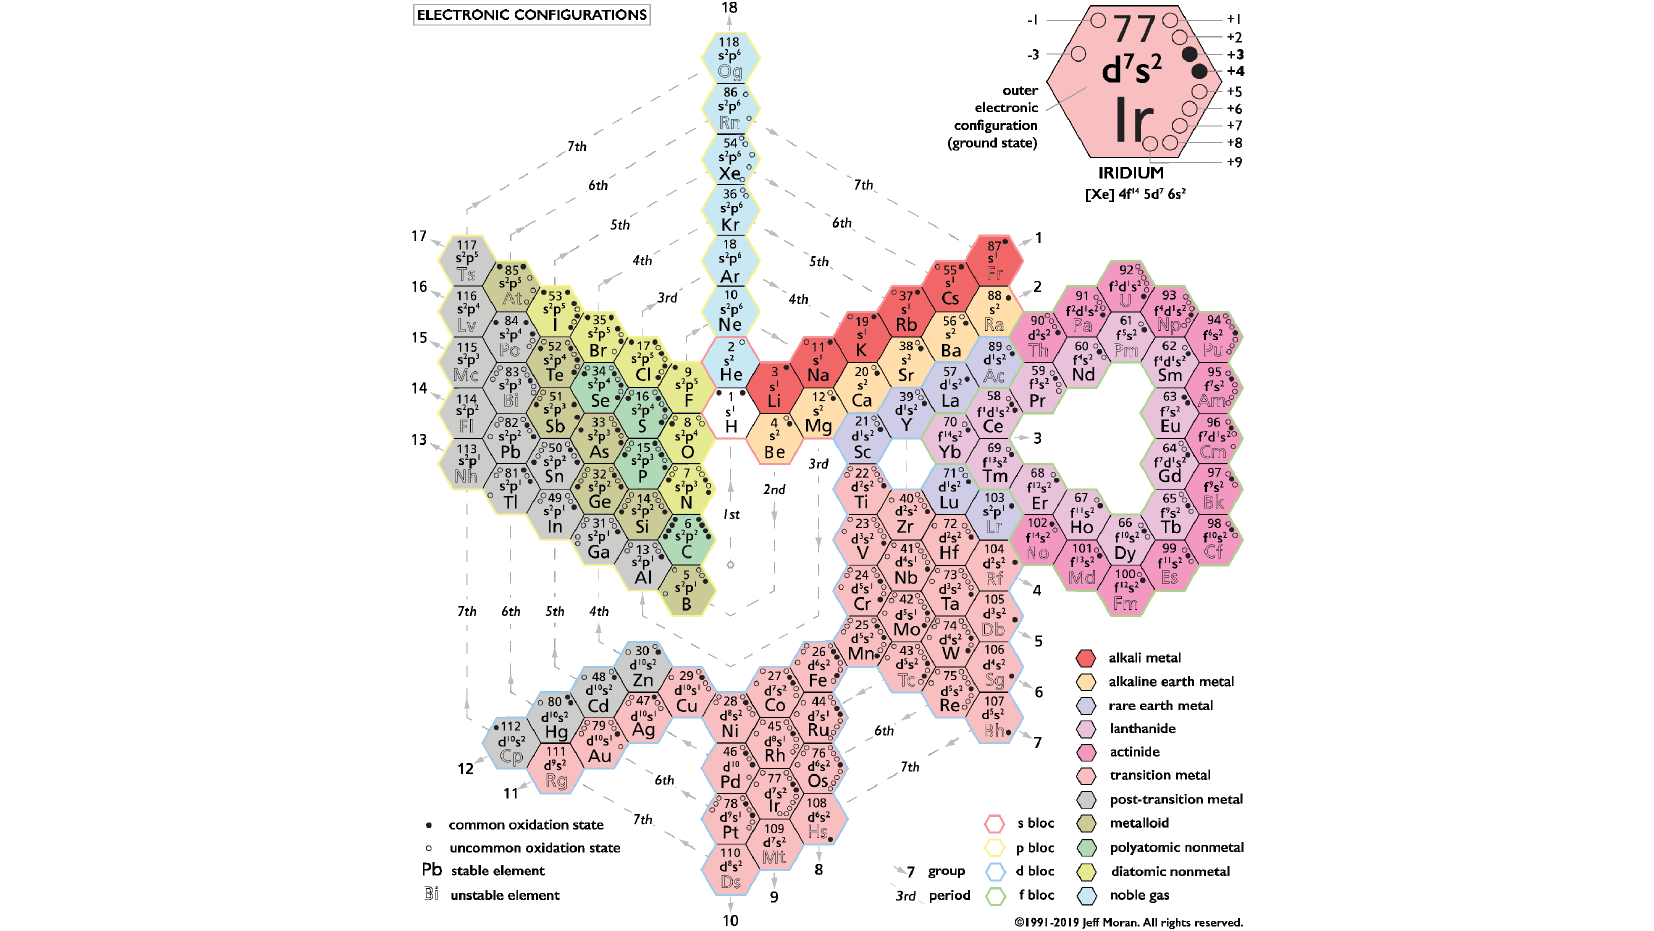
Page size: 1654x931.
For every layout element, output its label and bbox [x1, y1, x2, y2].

picture [407, 0, 1247, 930]
